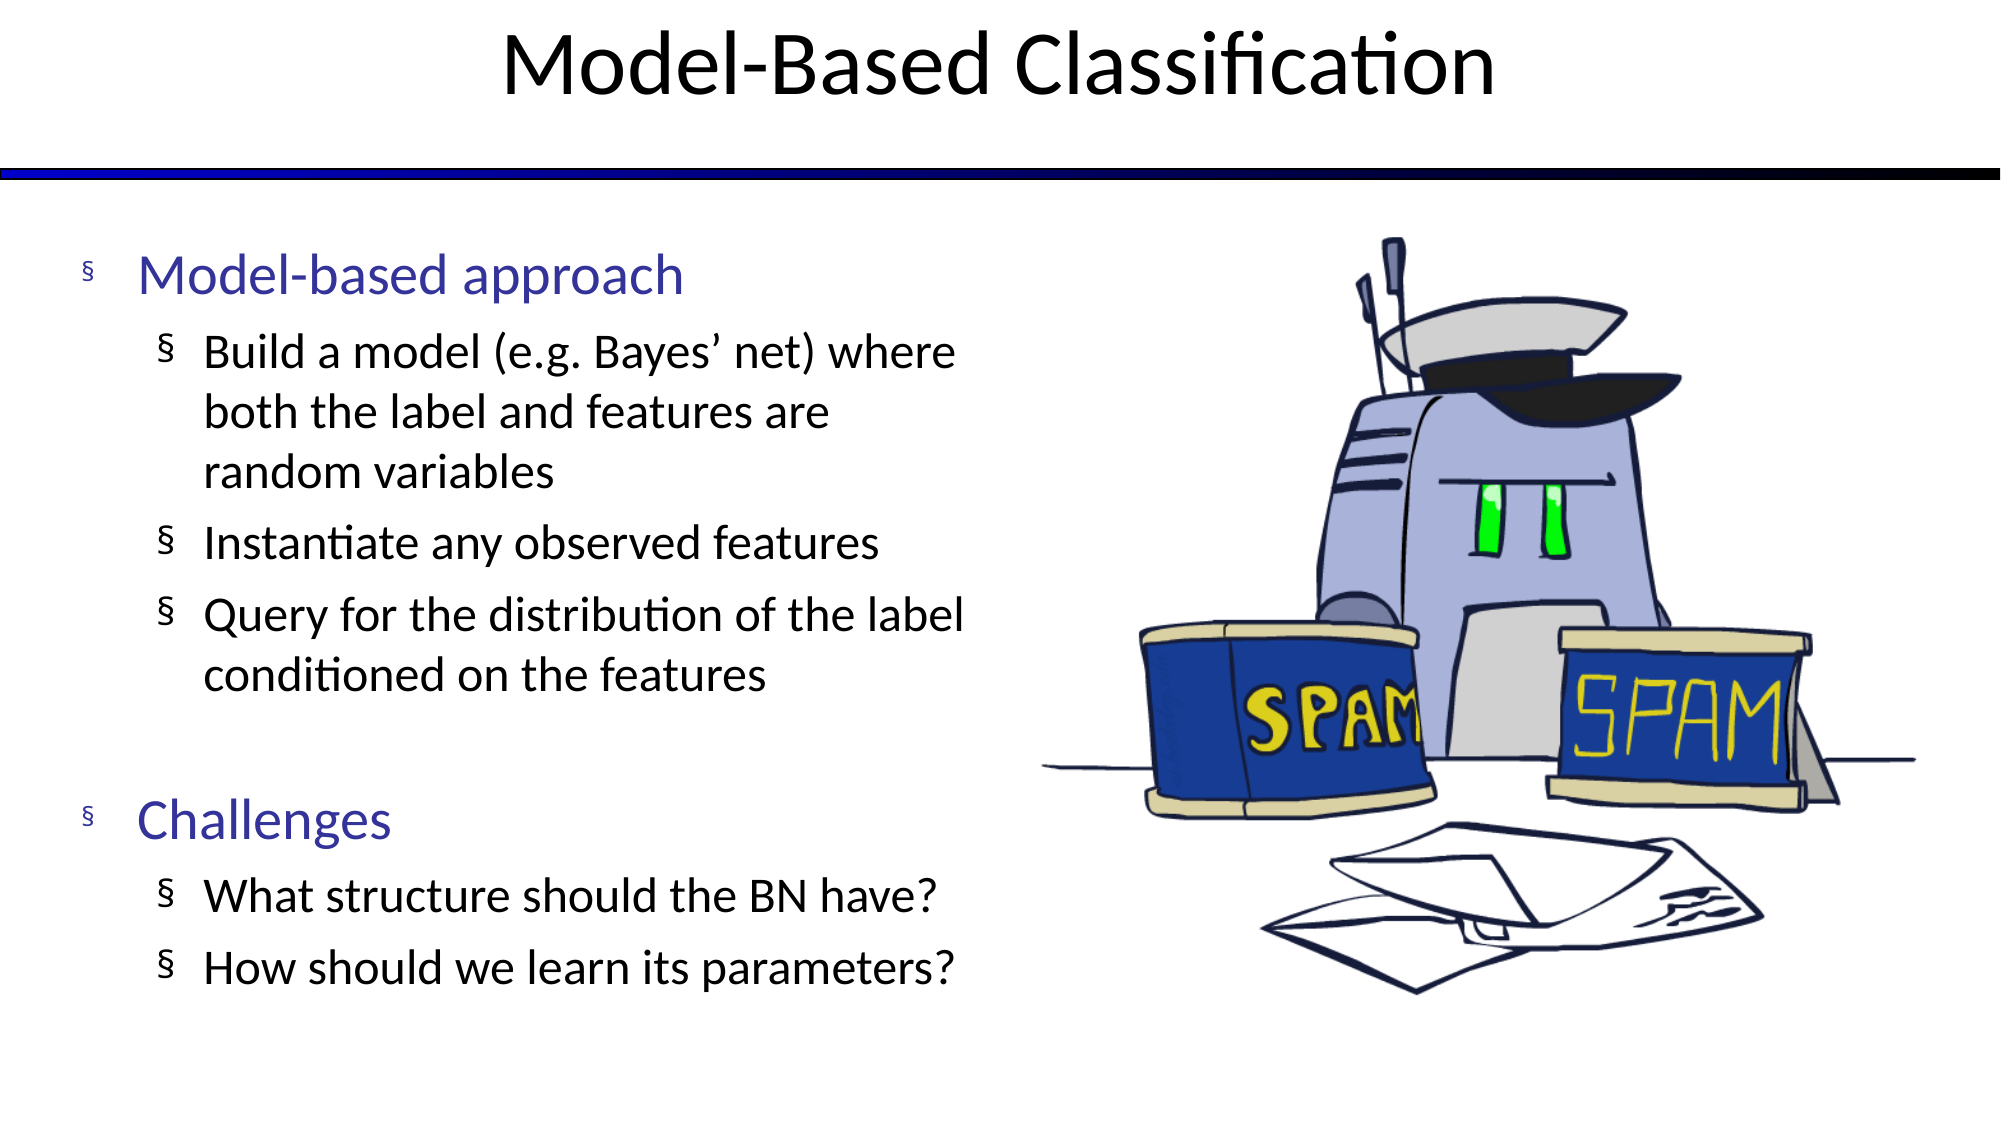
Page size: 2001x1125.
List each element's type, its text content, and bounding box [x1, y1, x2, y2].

list Model-based approach Build a model (e.g. Bayes’ net) where both the label and features are random variables Instantiate any observed features Query for the distribution of the label conditioned on the features Challenges What structure should the BN have? How should we learn its parameters? [66, 229, 1000, 1005]
picture [1009, 222, 1938, 1013]
title Model-Based Classification [0, 0, 2000, 184]
